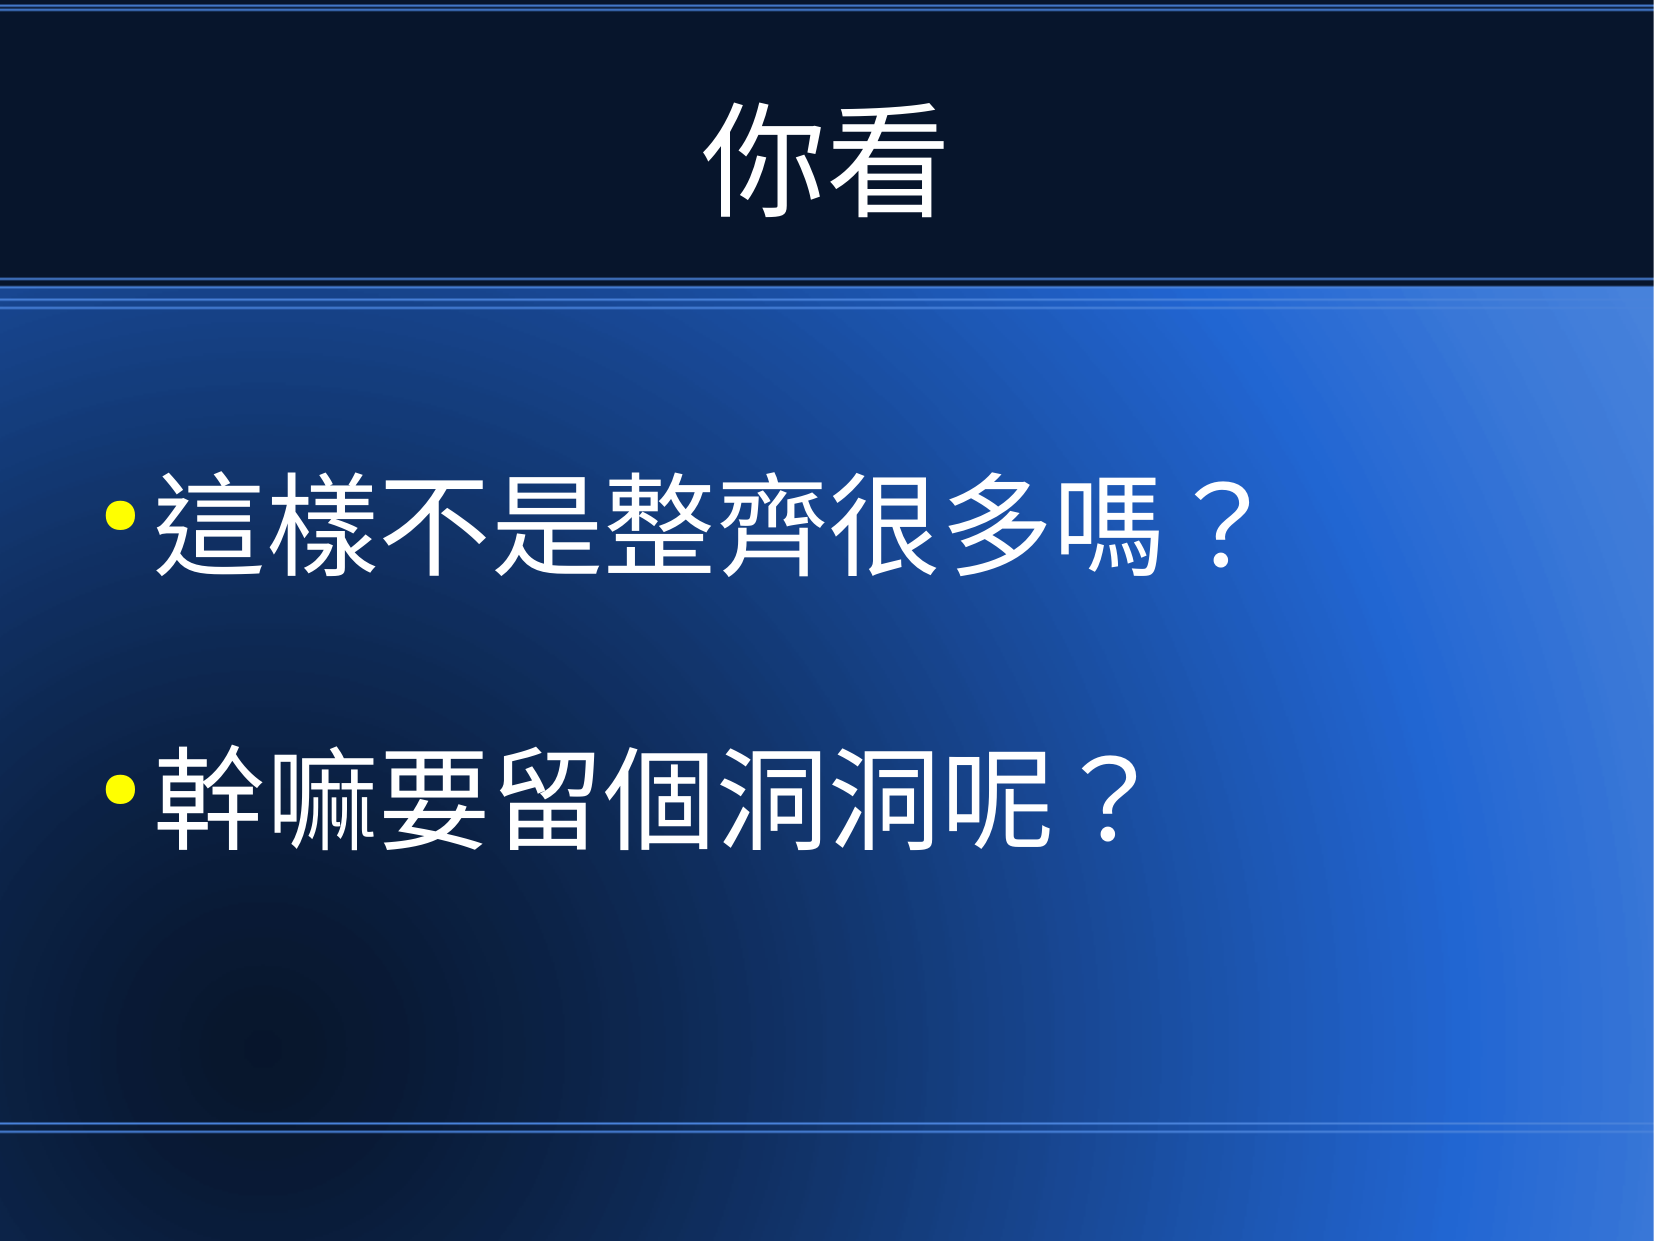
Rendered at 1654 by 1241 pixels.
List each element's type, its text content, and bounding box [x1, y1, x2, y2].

list 這樣不是整齊很多嗎？ 幹嘛要留個洞洞呢？ [82, 355, 1571, 1241]
picture [0, 0, 1654, 1241]
title 你看 [82, 49, 1571, 257]
